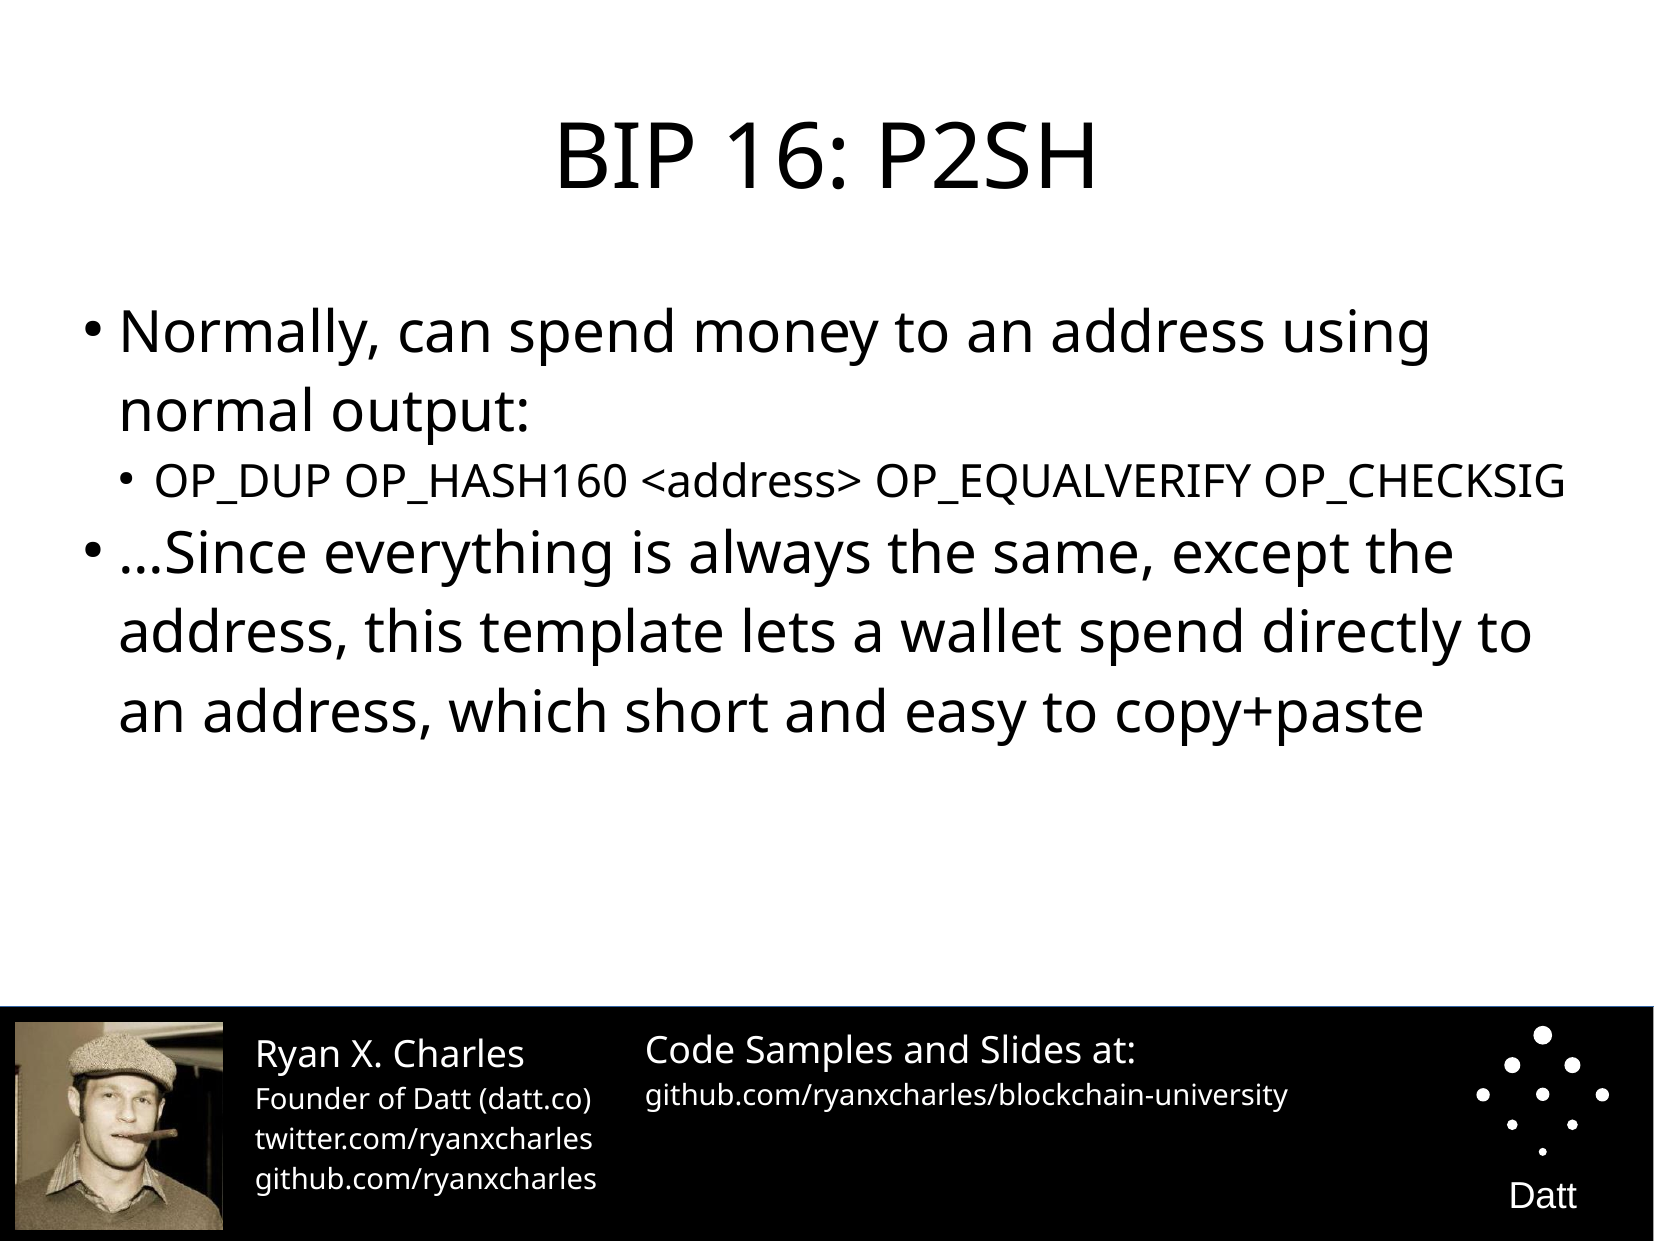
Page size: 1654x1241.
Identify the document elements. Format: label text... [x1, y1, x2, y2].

picture [15, 1022, 223, 1231]
title BIP 16: P2SH [82, 49, 1571, 257]
text_box [0, 1006, 1654, 1241]
text_box Ryan X. Charles Founder of Datt (datt.co) twitter.com/ryanxcharles github.com/ryanxcharles [240, 1020, 976, 1241]
text_box Code Samples and Slides at: github.com/ryanxcharles/blockchain-university [630, 1015, 1403, 1156]
picture [1475, 1023, 1611, 1159]
text_box Datt [1452, 1167, 1633, 1241]
subtitle Normally, can spend money to an address using normal output: OP_DUP OP_HASH160 <address> OP_EQUALVERIFY OP_CHECKSIG ...Since everything is always the same, except the address, this template lets a wallet spend directly to an address, which short and easy to copy+paste [82, 290, 1571, 1010]
